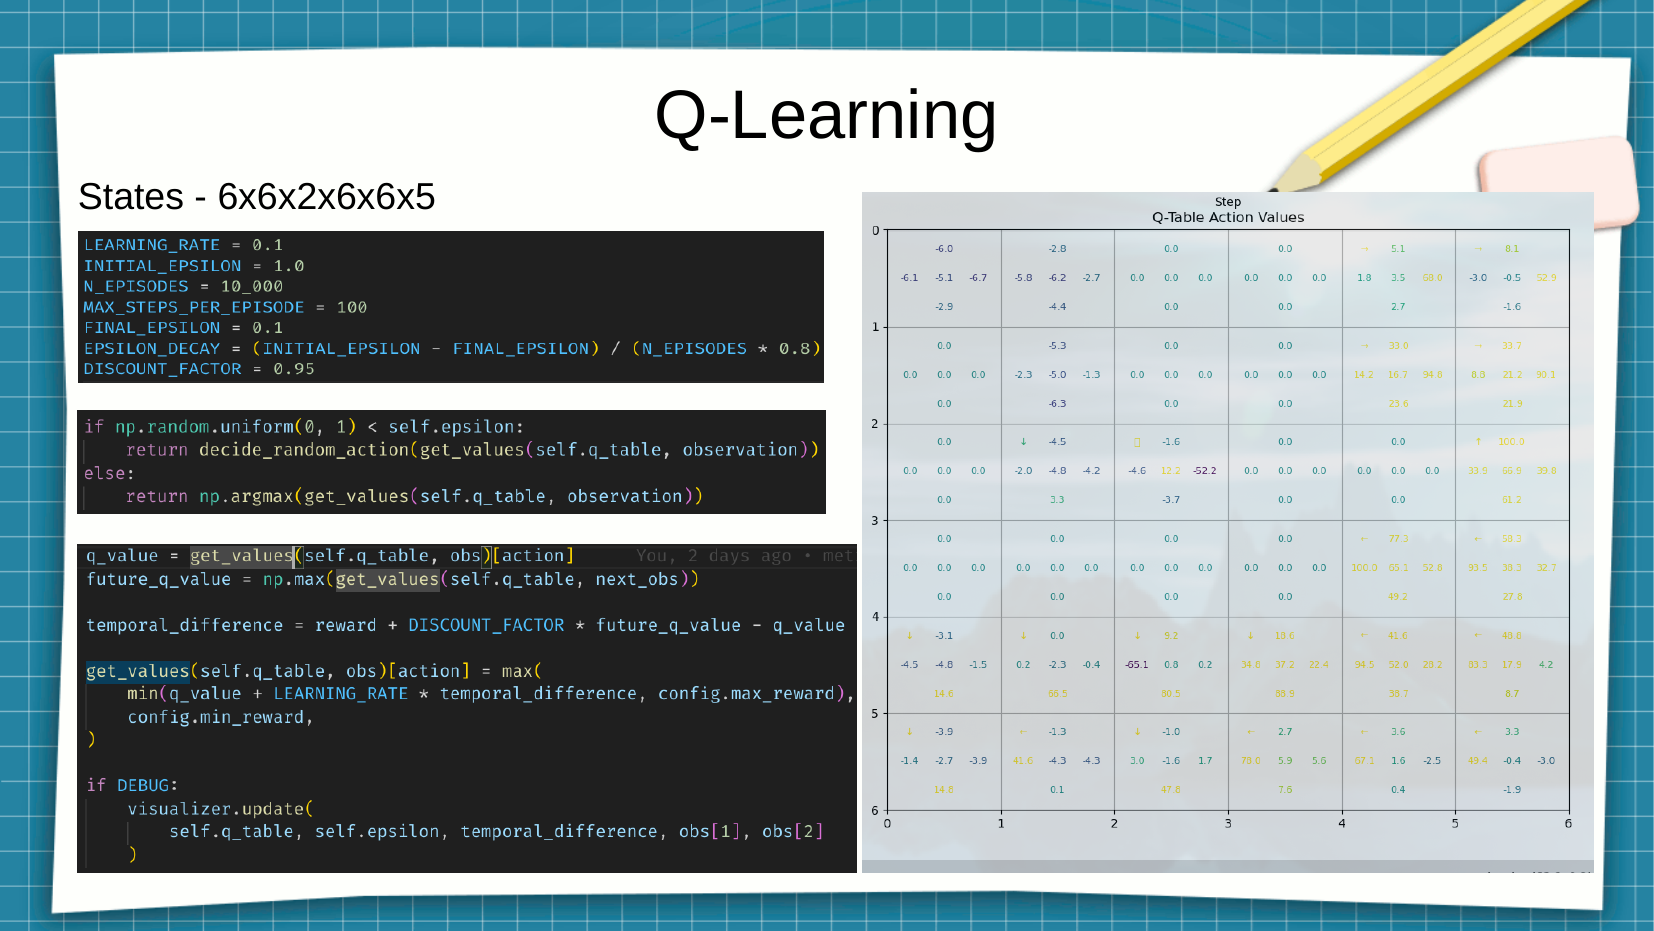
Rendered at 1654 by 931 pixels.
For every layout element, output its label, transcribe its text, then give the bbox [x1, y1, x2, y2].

picture [0, 0, 1654, 931]
title Q-Learning [82, 37, 1571, 193]
text_box States - 6x6x2x6x6x5 [27, 168, 452, 226]
